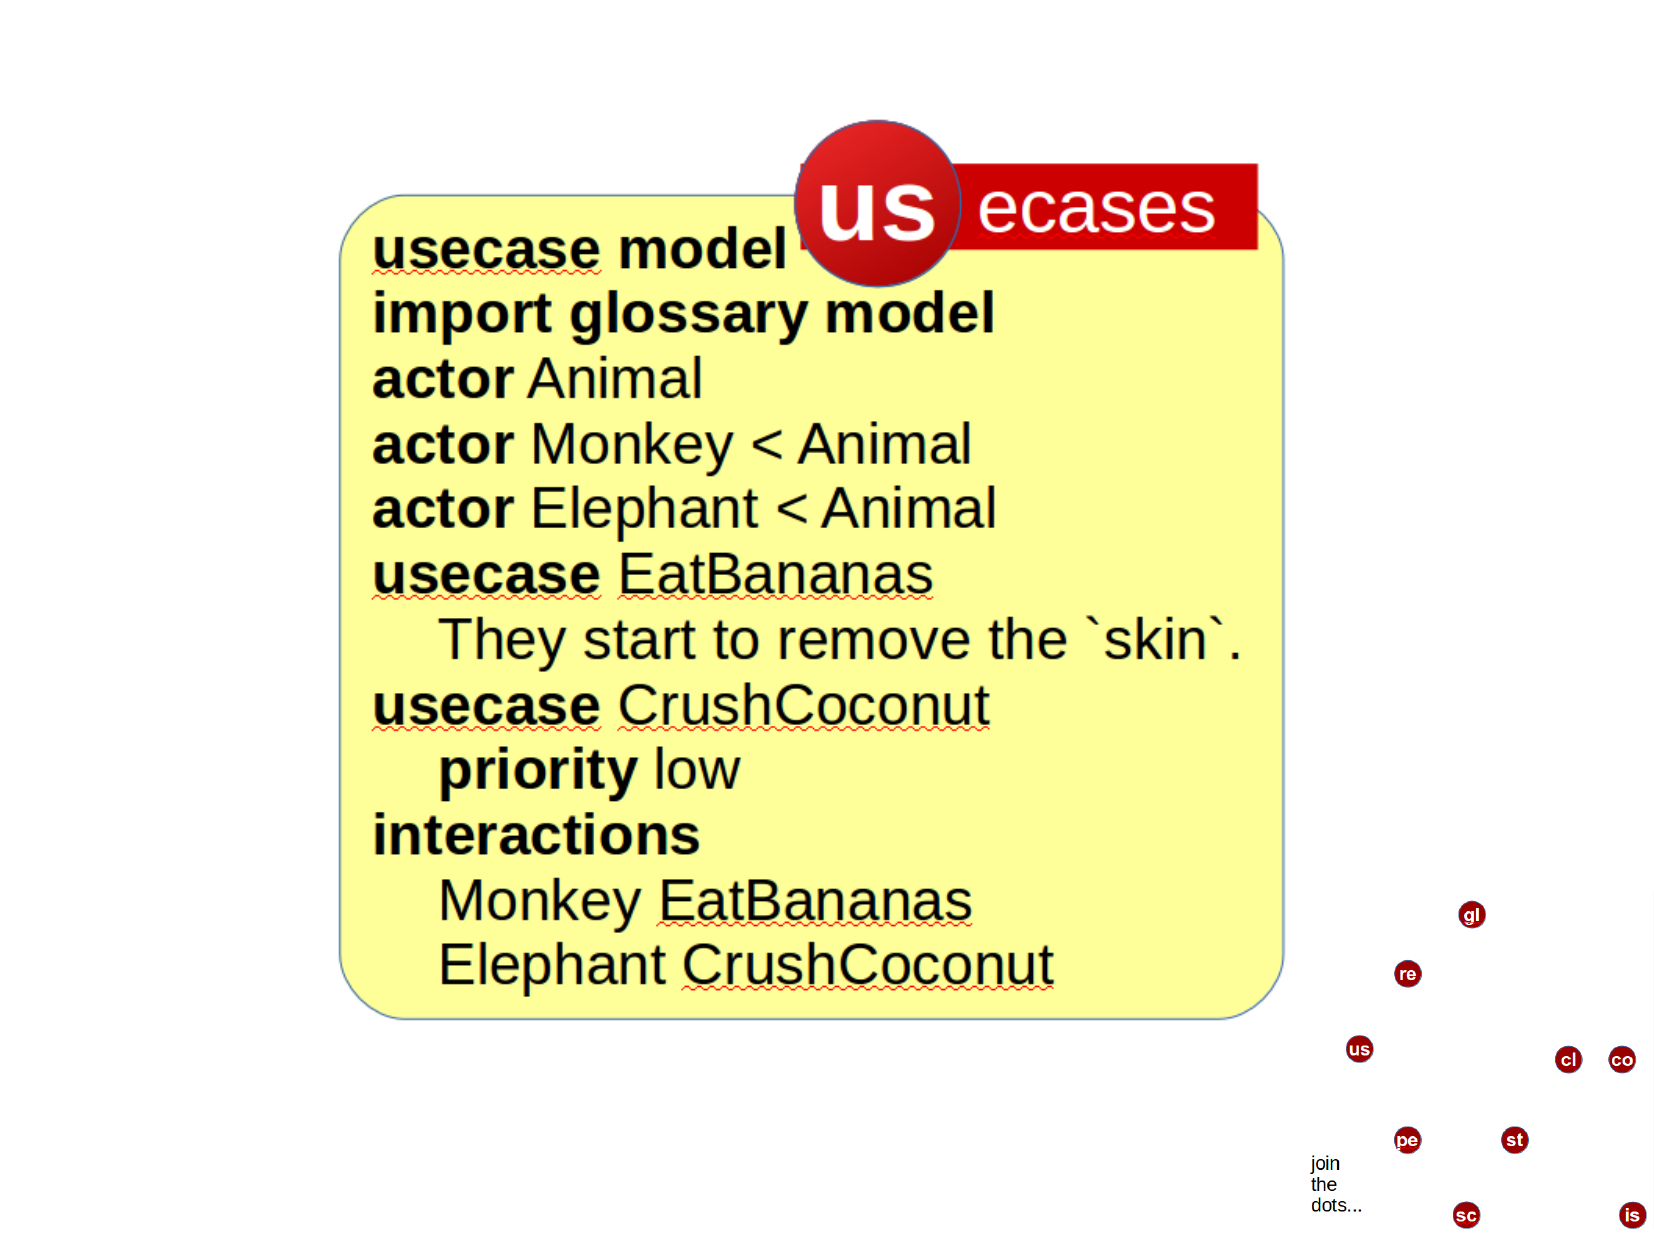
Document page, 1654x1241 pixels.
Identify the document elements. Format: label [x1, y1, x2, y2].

picture [1305, 891, 1654, 1229]
picture [336, 106, 1290, 1036]
